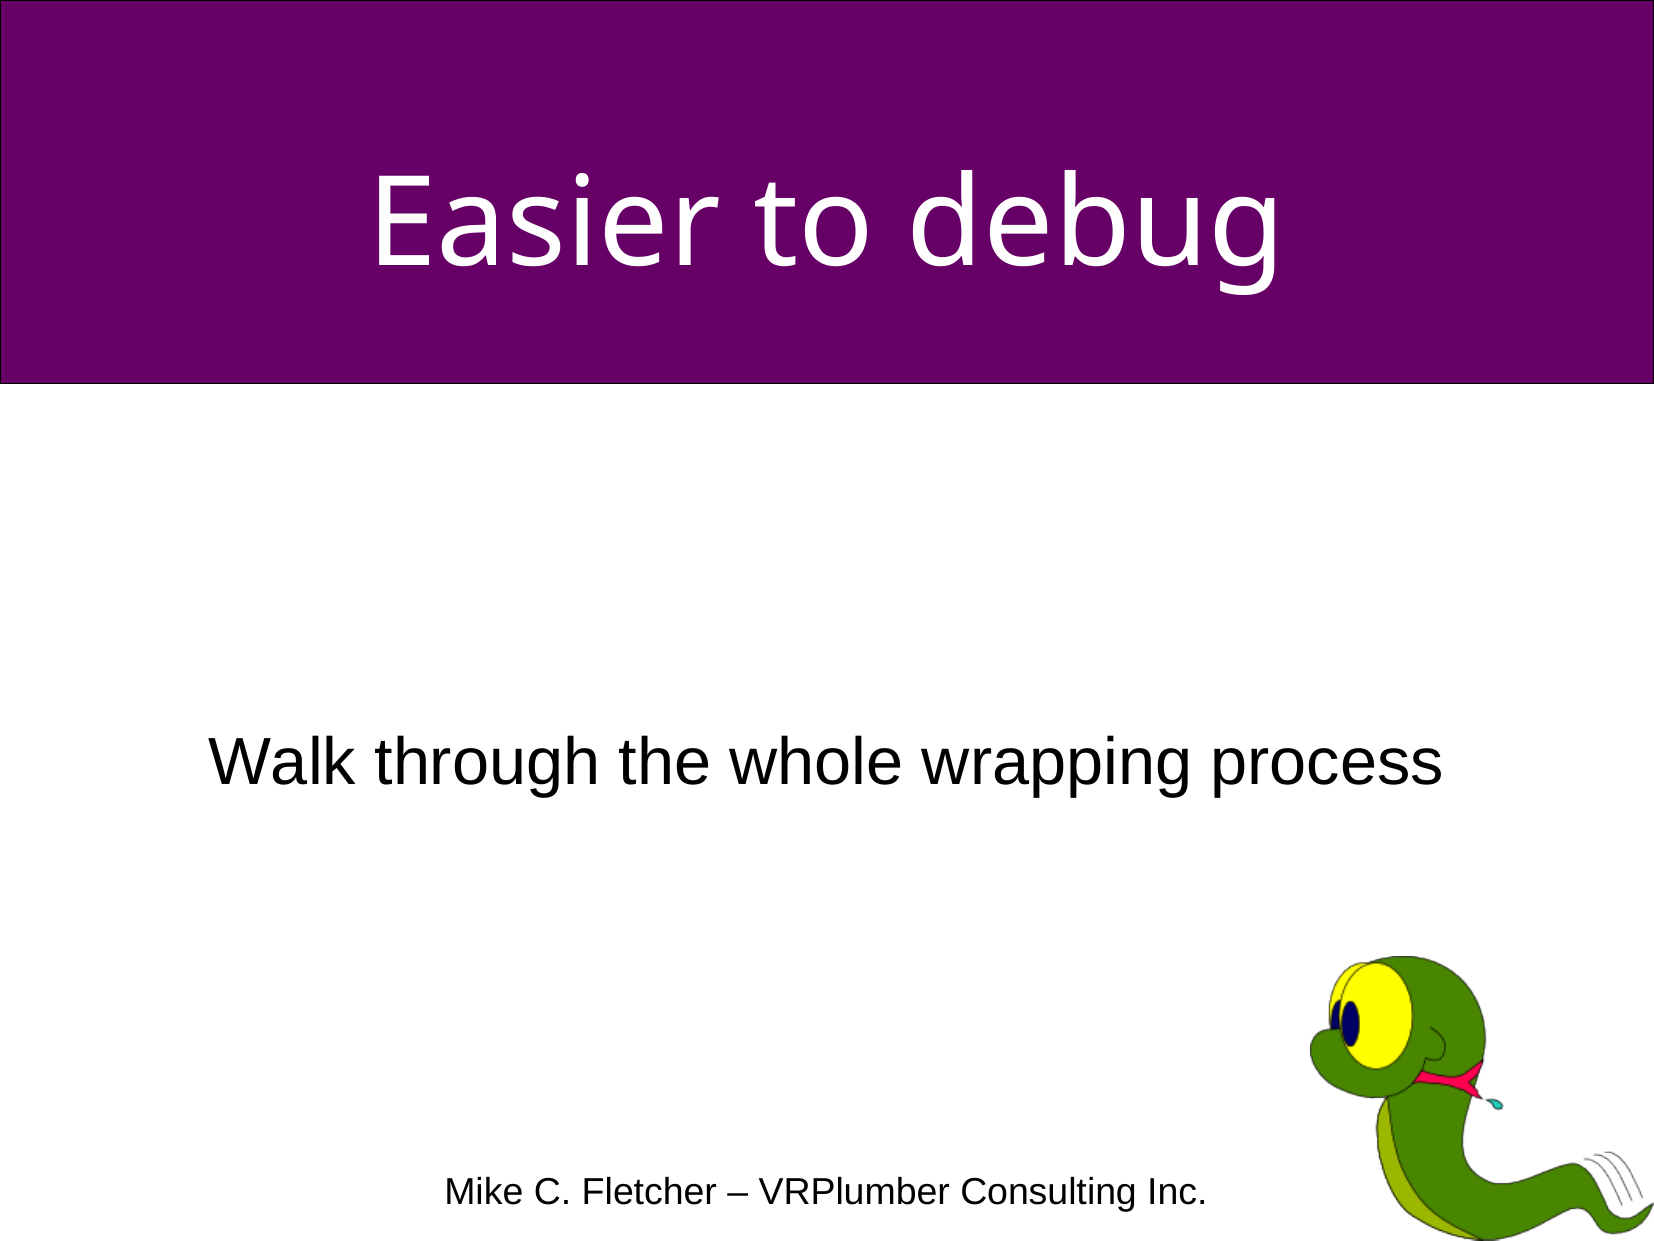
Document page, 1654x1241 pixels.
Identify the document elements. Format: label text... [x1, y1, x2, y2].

picture [1310, 956, 1654, 1241]
title Easier to debug [82, 56, 1571, 377]
subtitle Walk through the whole wrapping process [82, 420, 1571, 1102]
